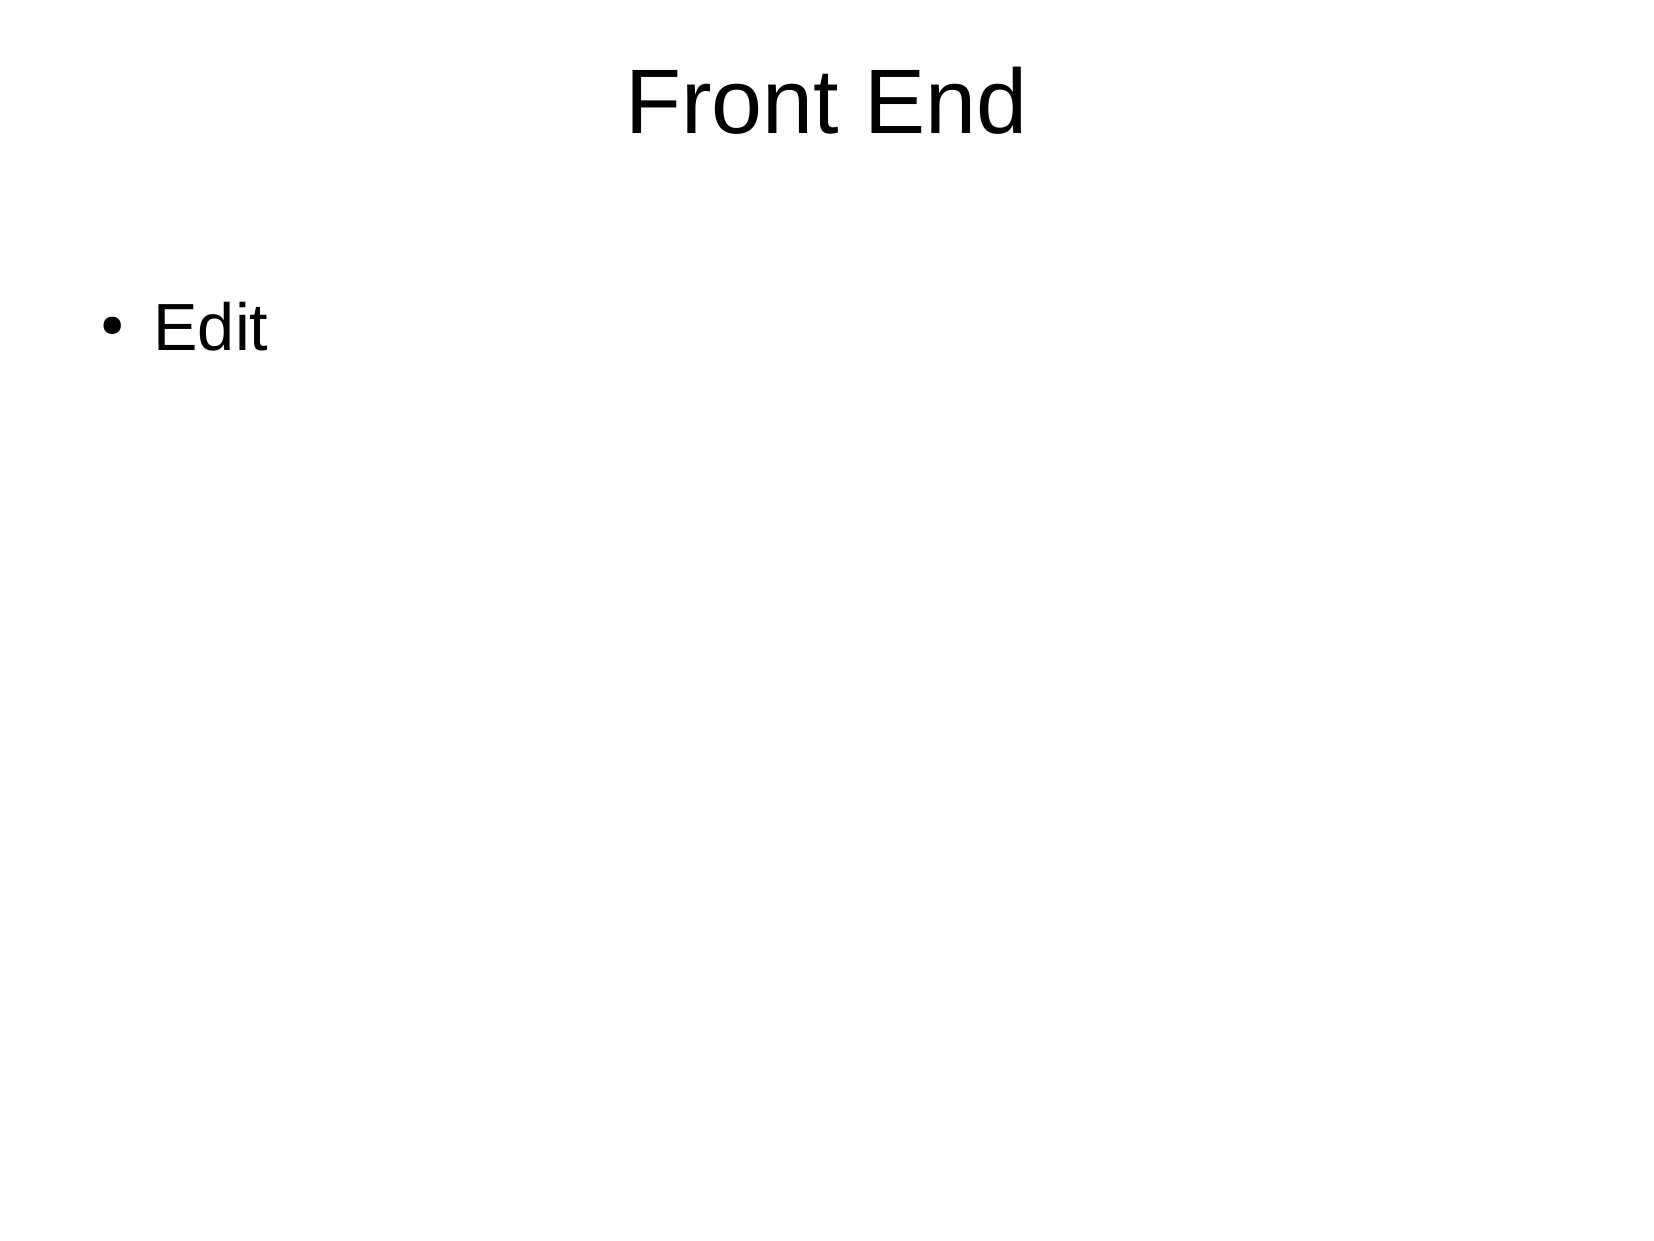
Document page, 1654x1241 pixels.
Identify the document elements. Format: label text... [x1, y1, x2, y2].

title Front End [82, 49, 1571, 257]
list Edit [82, 290, 1571, 1010]
